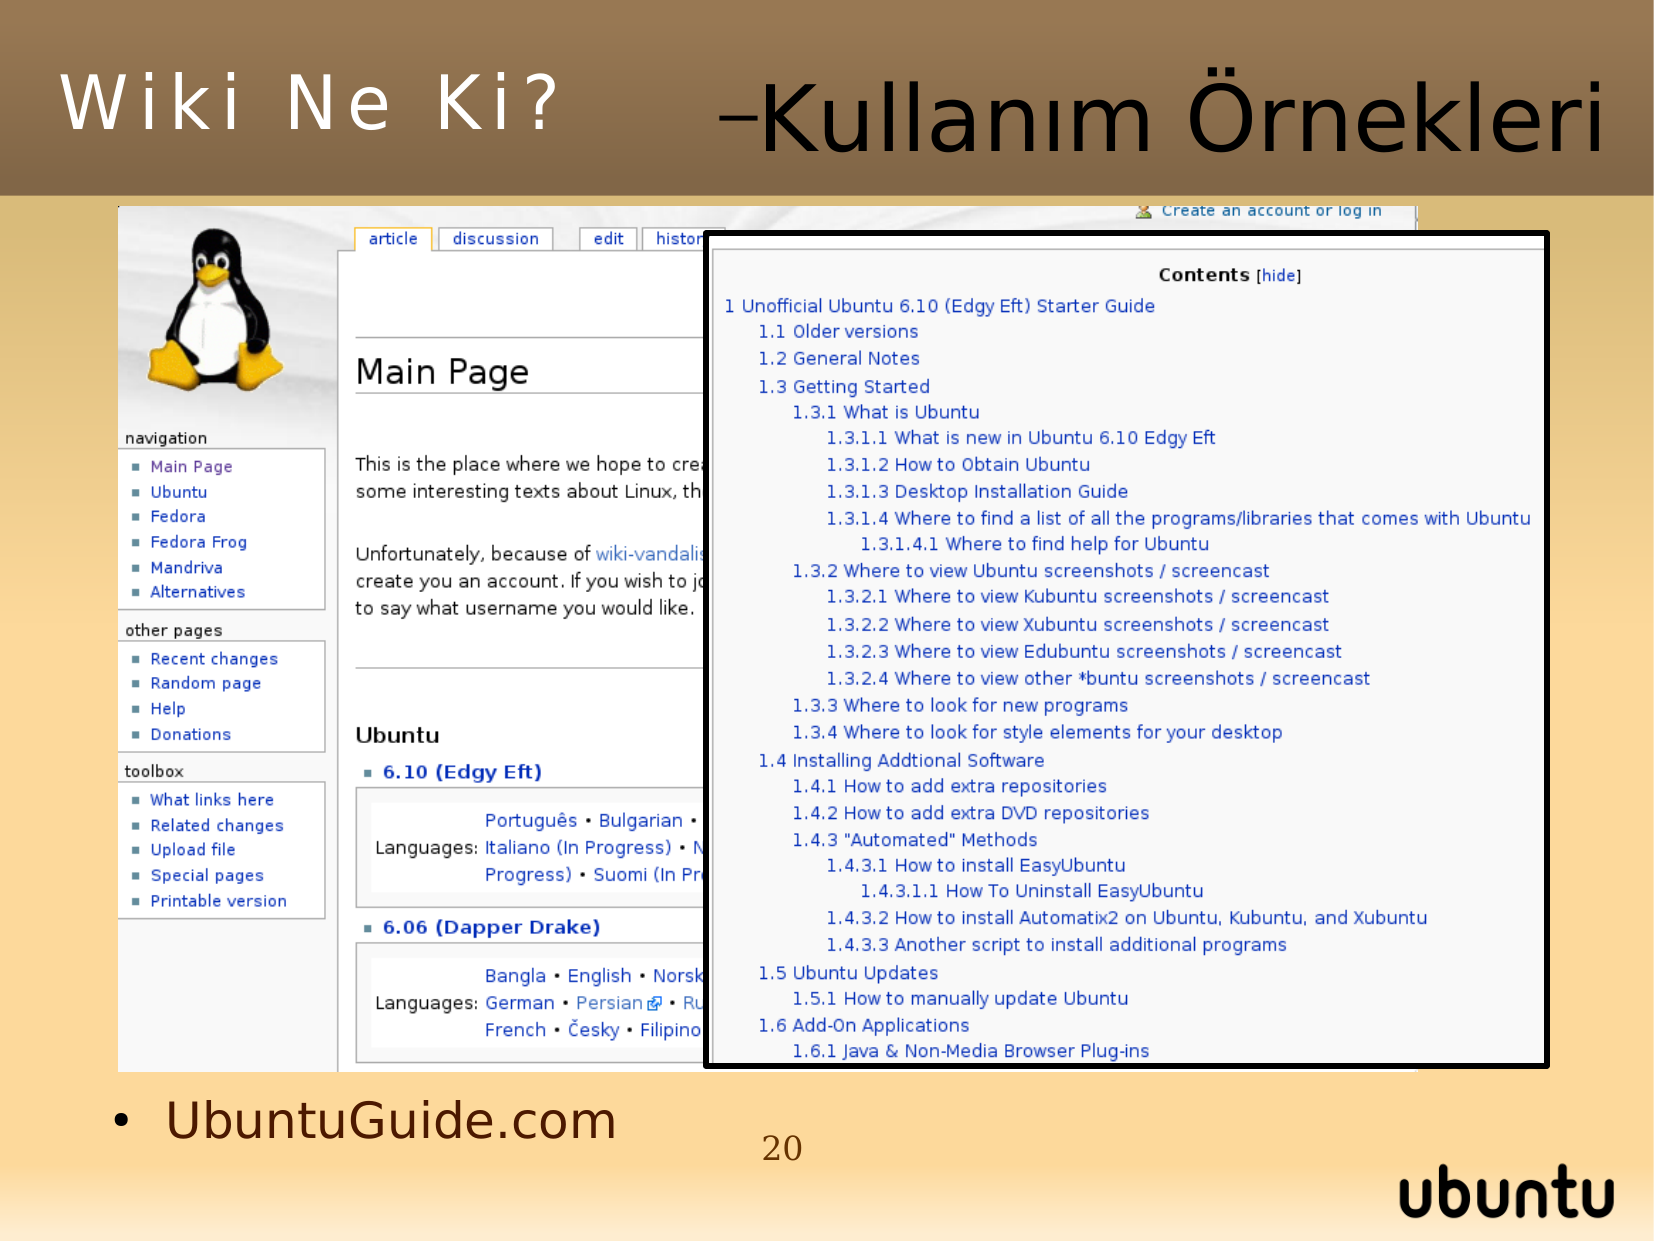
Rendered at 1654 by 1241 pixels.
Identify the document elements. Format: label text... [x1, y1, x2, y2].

title Wiki Ne Ki? [59, 29, 739, 178]
text_box Kullanım Örnekleri [679, 59, 1625, 182]
list UbuntuGuide.com [76, 1092, 1565, 1168]
picture [0, 0, 1654, 1241]
